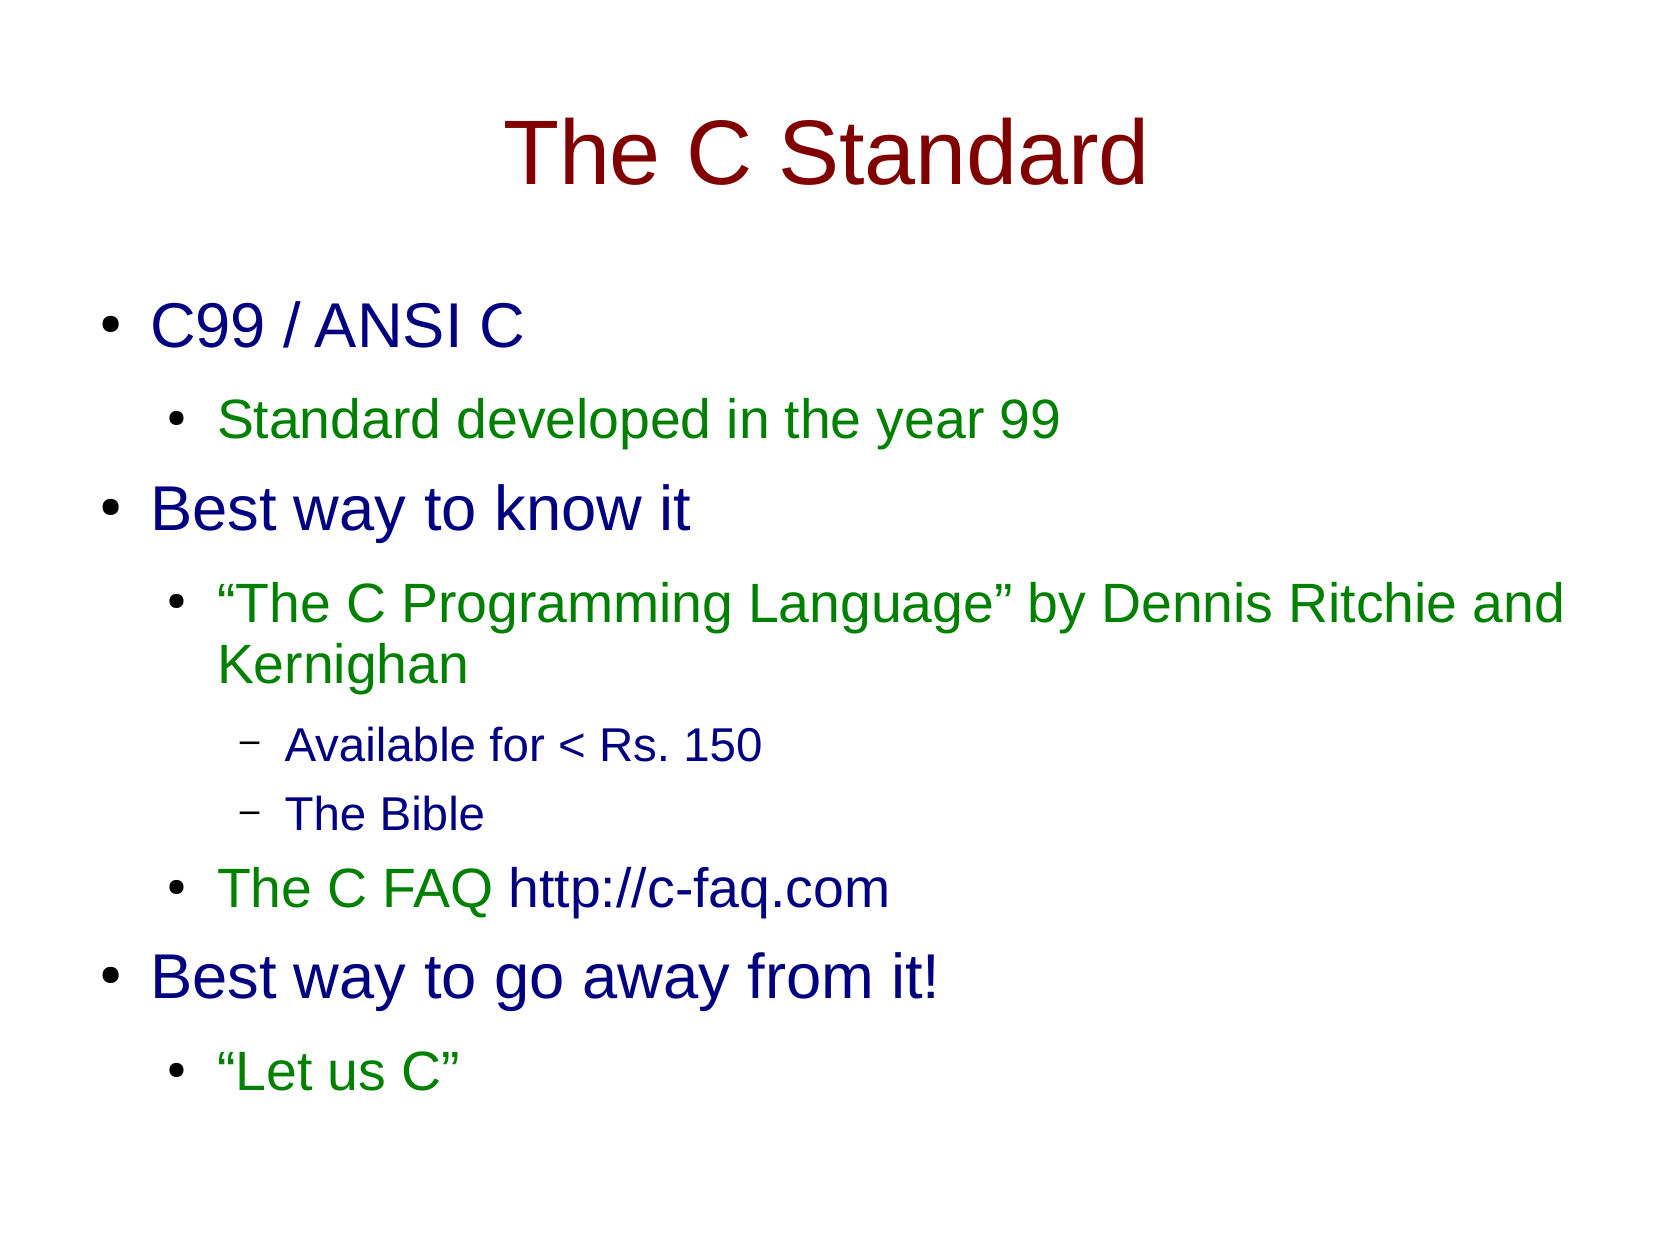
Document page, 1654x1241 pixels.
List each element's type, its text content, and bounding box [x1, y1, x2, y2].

list C99 / ANSI C Standard developed in the year 99 Best way to know it “The C Programming Language” by Dennis Ritchie and Kernighan Available for < Rs. 150 The Bible The C FAQ http://c-faq.com Best way to go away from it! “Let us C” [82, 290, 1571, 1109]
title The C Standard [82, 49, 1571, 257]
